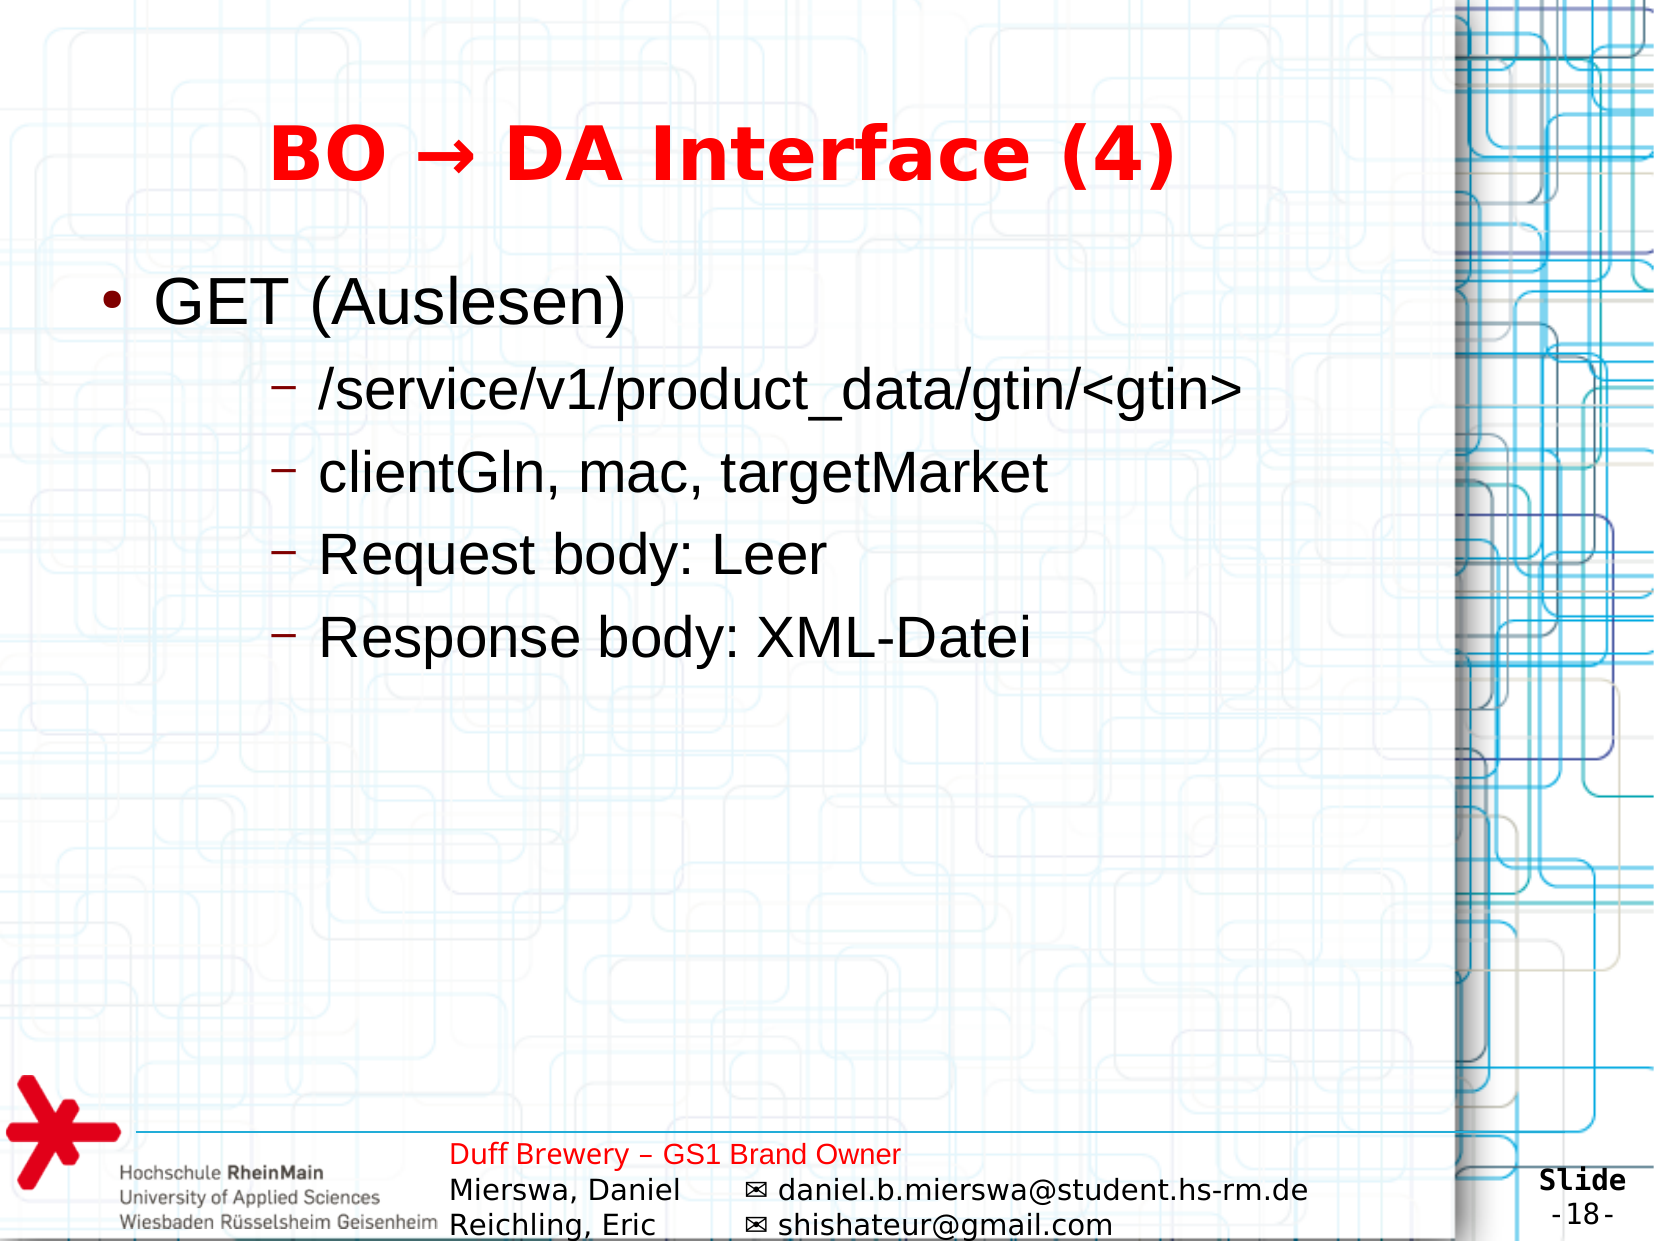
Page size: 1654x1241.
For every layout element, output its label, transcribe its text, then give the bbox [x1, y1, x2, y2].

picture [0, 0, 1654, 1241]
title BO → DA Interface (4) [29, 70, 1418, 239]
list GET (Auslesen) /service/v1/product_data/gtin/<gtin> clientGln, mac, targetMarket Request body: Leer Response body: XML-Datei [82, 264, 1418, 701]
picture [568, 1221, 577, 1233]
picture [964, 1221, 973, 1233]
